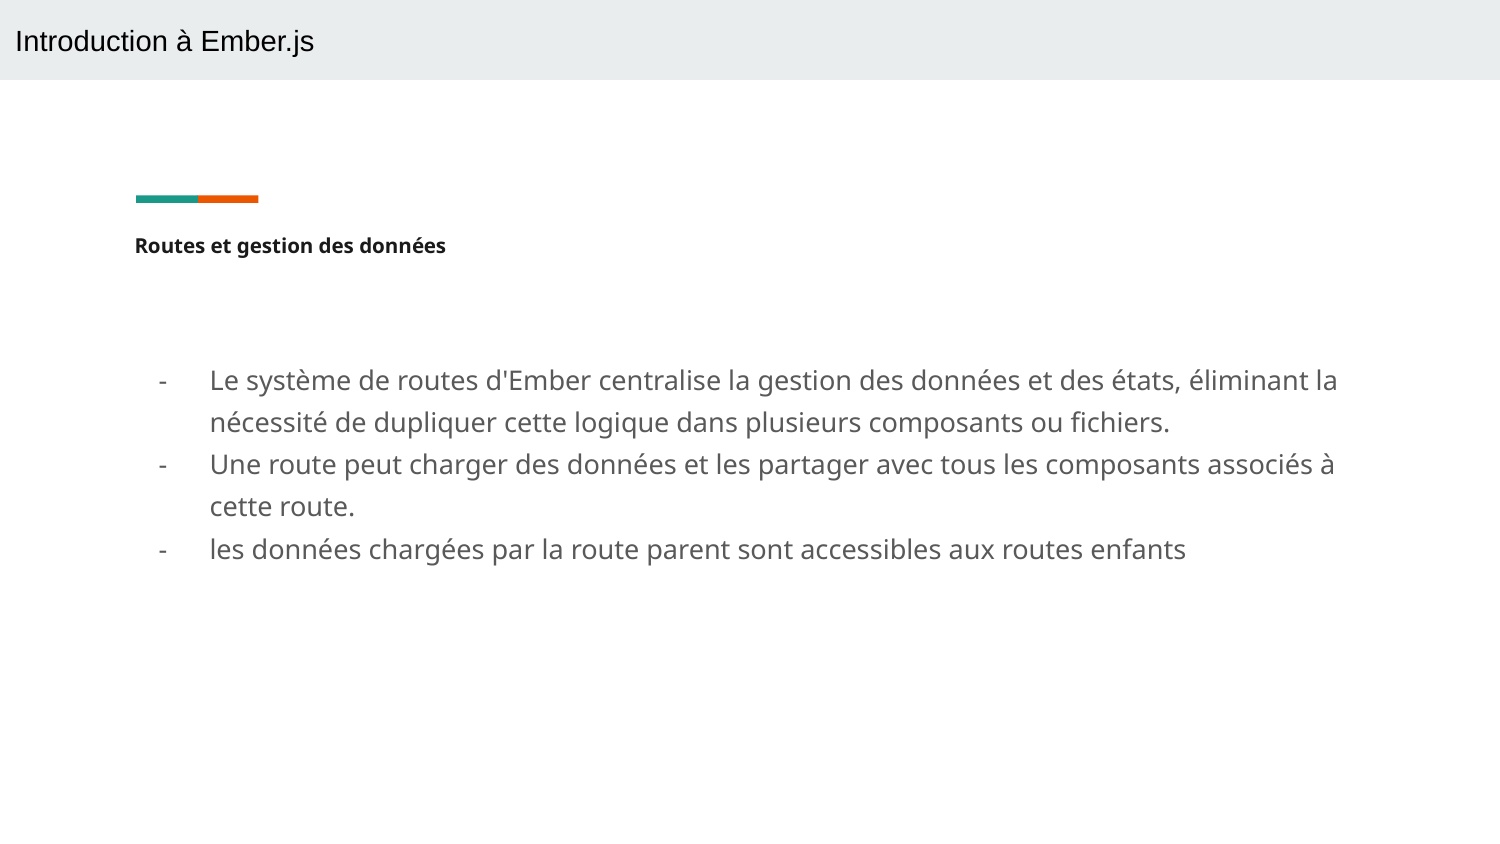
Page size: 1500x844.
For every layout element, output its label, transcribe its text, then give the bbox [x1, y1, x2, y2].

list Le système de routes d'Ember centralise la gestion des données et des états, éliminant la nécessité de dupliquer cette logique dans plusieurs composants ou fichiers. Une route peut charger des données et les partager avec tous les composants associés à cette route. les données chargées par la route parent sont accessibles aux routes enfants [119, 341, 1381, 712]
title Routes et gestion des données [119, 216, 1381, 305]
